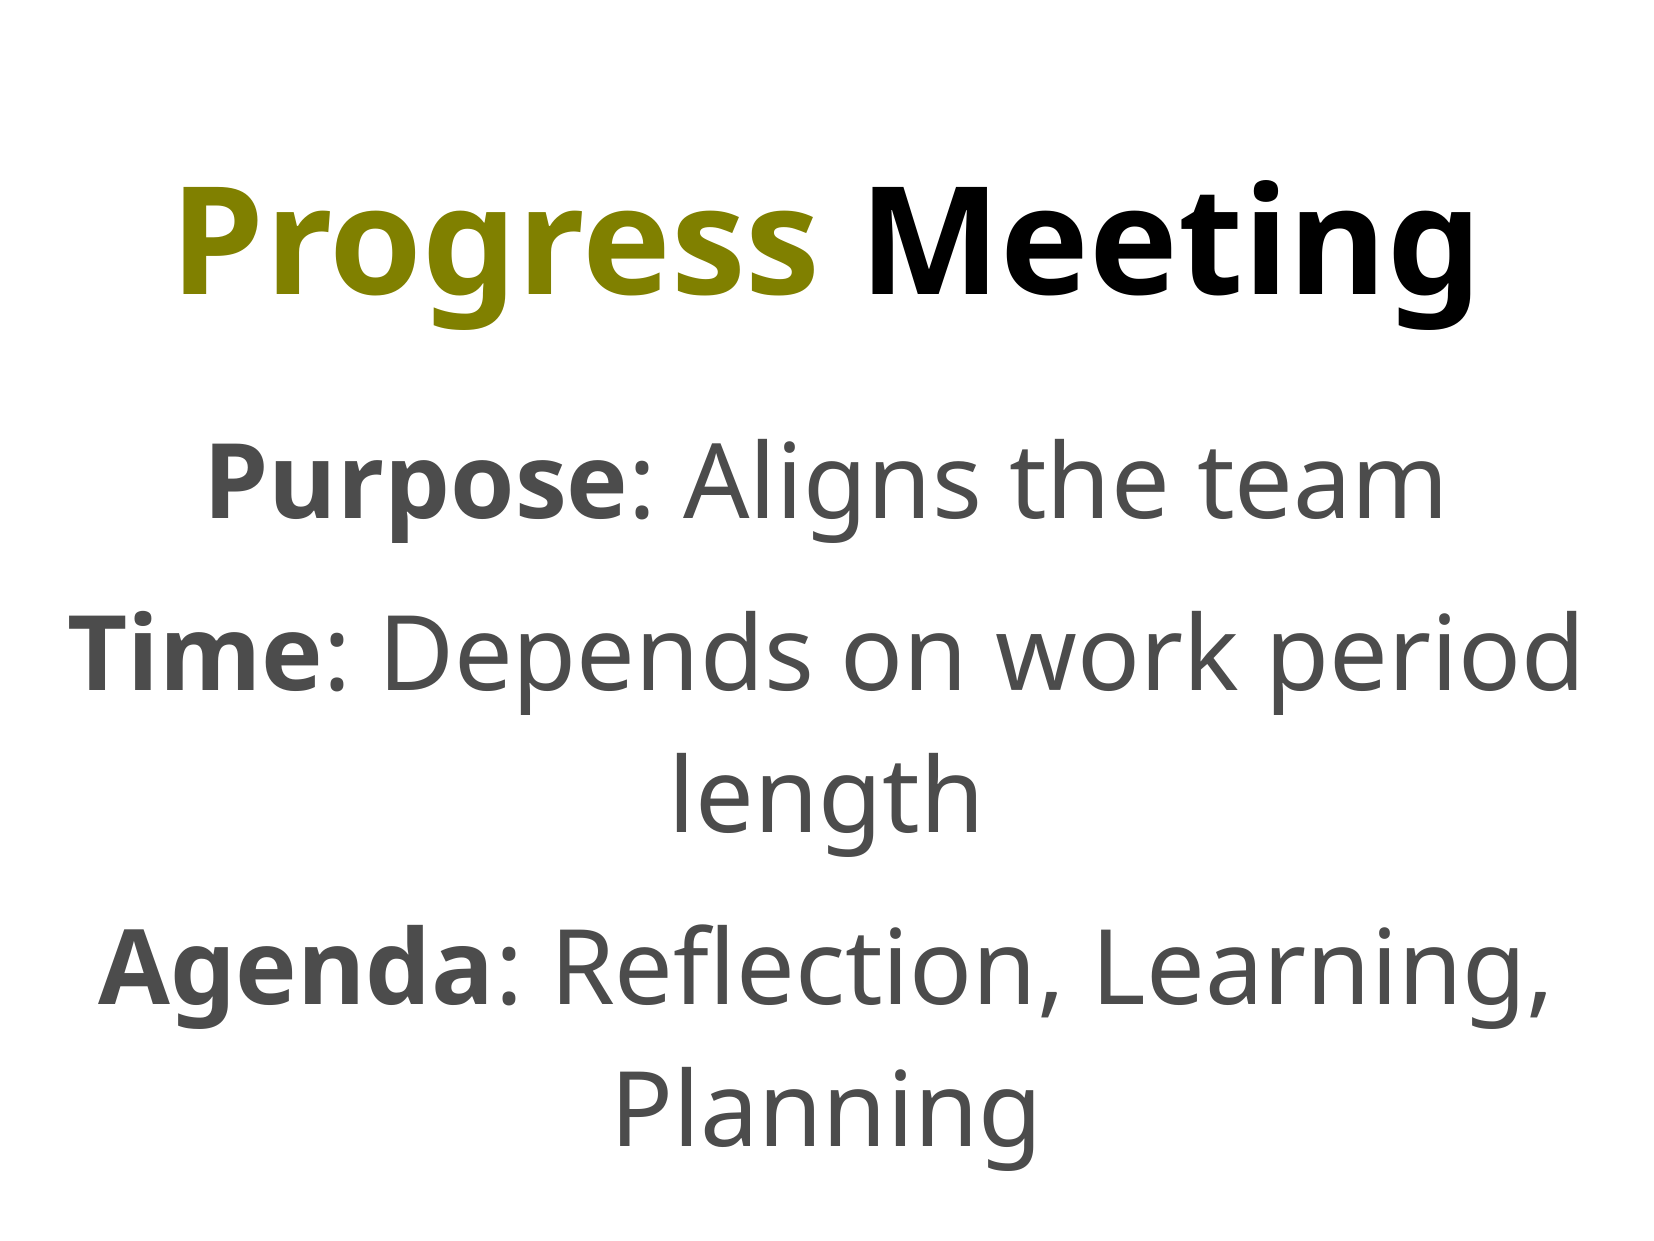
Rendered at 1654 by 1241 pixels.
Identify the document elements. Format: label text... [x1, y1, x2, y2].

list Purpose: Aligns the team Time: Depends on work period length Agenda: Reflection, Learning, Planning [0, 407, 1654, 1161]
title Progress Meeting [59, 59, 1595, 407]
